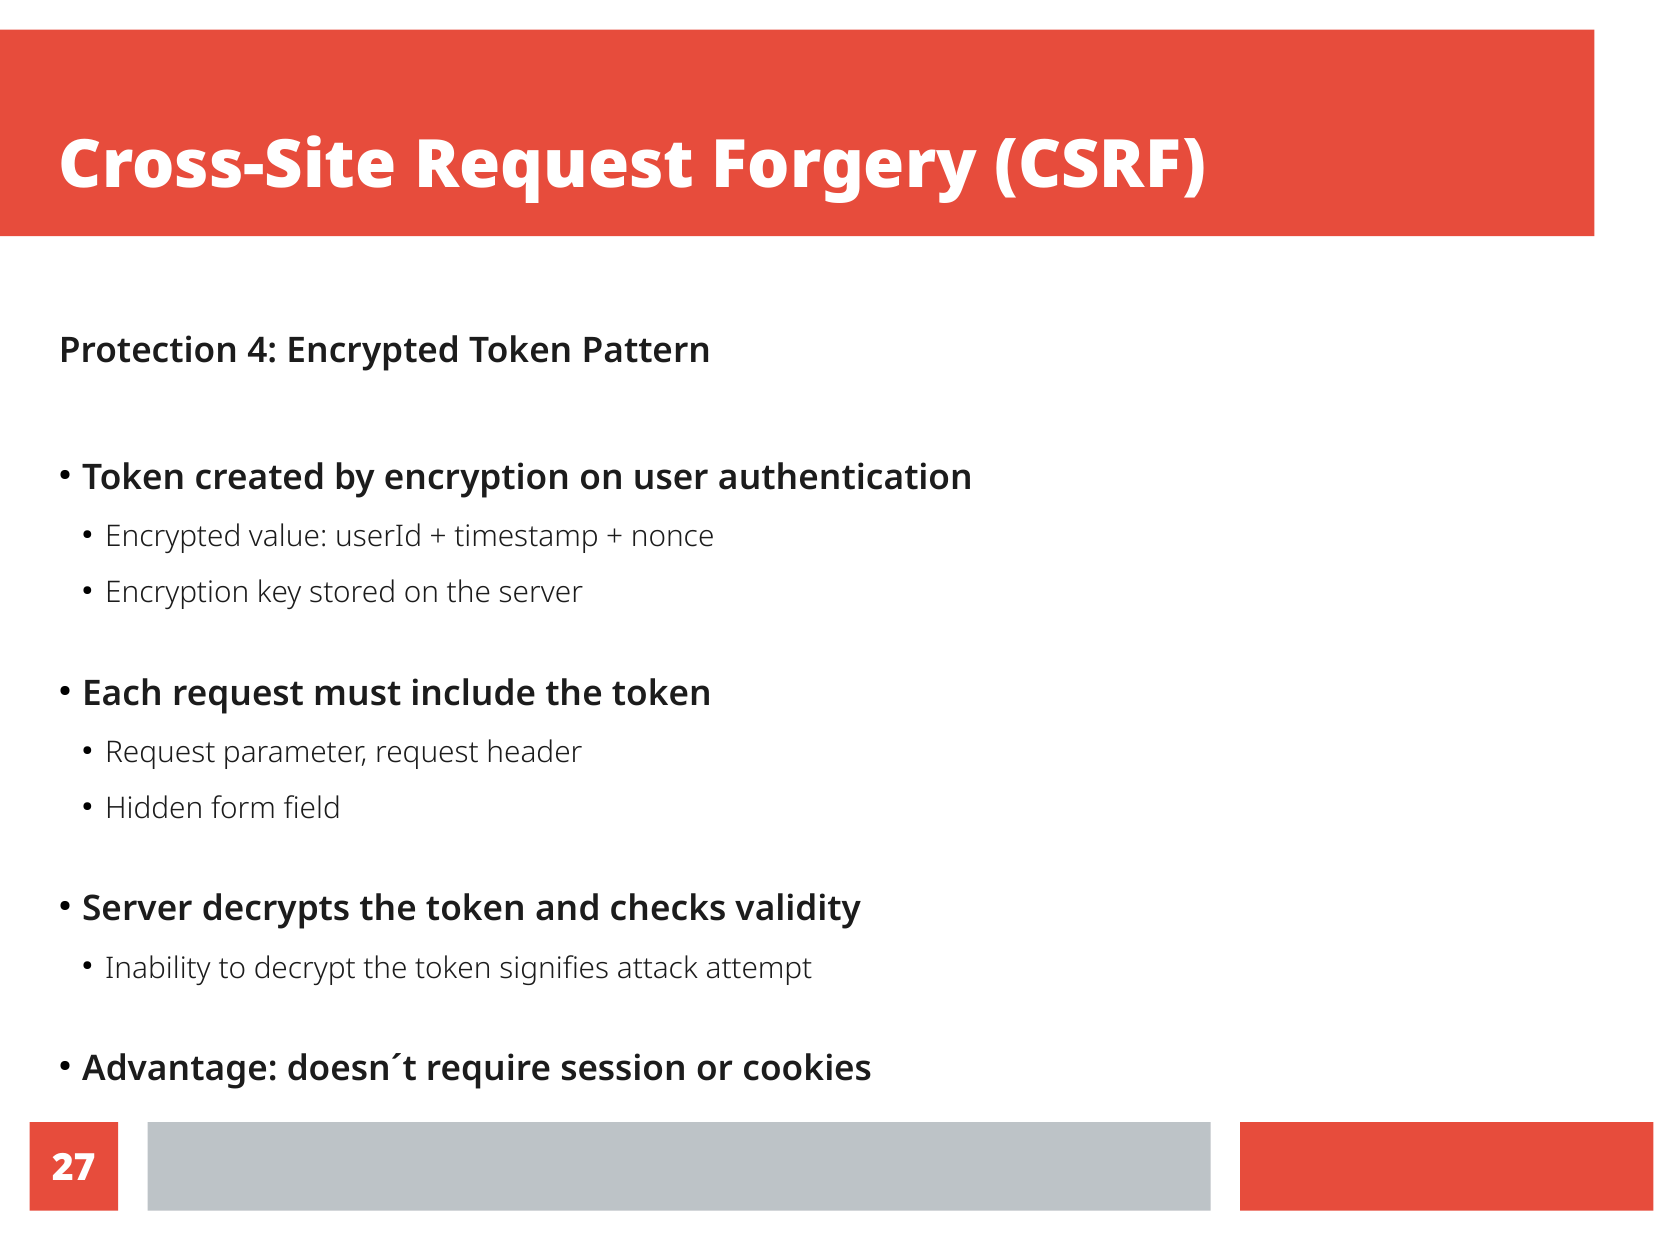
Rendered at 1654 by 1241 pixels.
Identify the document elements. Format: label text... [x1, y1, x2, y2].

title Cross-Site Request Forgery (CSRF) [59, 59, 1595, 207]
list Protection 4: Encrypted Token Pattern Token created by encryption on user authentication Encrypted value: userId + timestamp + nonce Encryption key stored on the server Each request must include the token Request parameter, request header Hidden form field Server decrypts the token and checks validity Inability to decrypt the token signifies attack attempt Advantage: doesn´t require session or cookies [59, 324, 1565, 1093]
